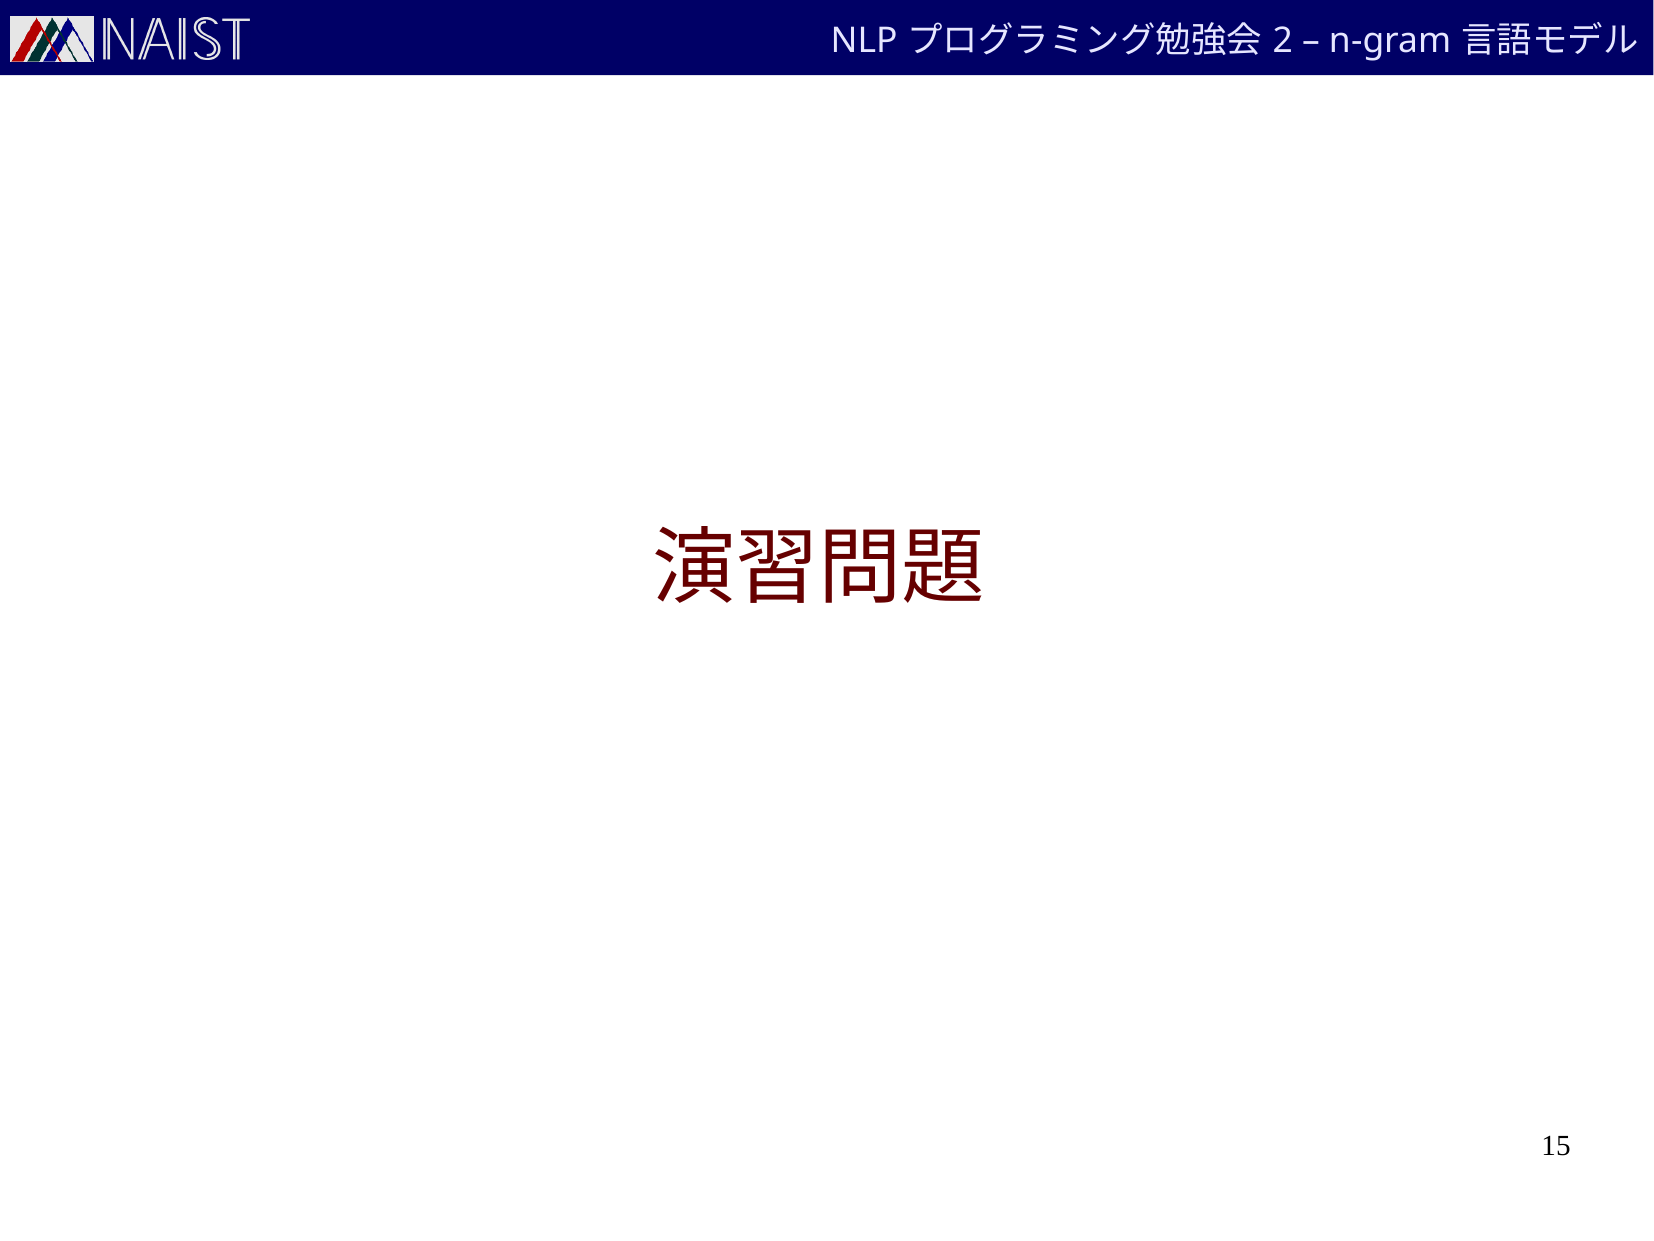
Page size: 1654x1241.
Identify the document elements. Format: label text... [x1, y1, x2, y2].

picture [10, 16, 94, 62]
picture [102, 17, 251, 60]
title 演習問題 [75, 465, 1564, 657]
